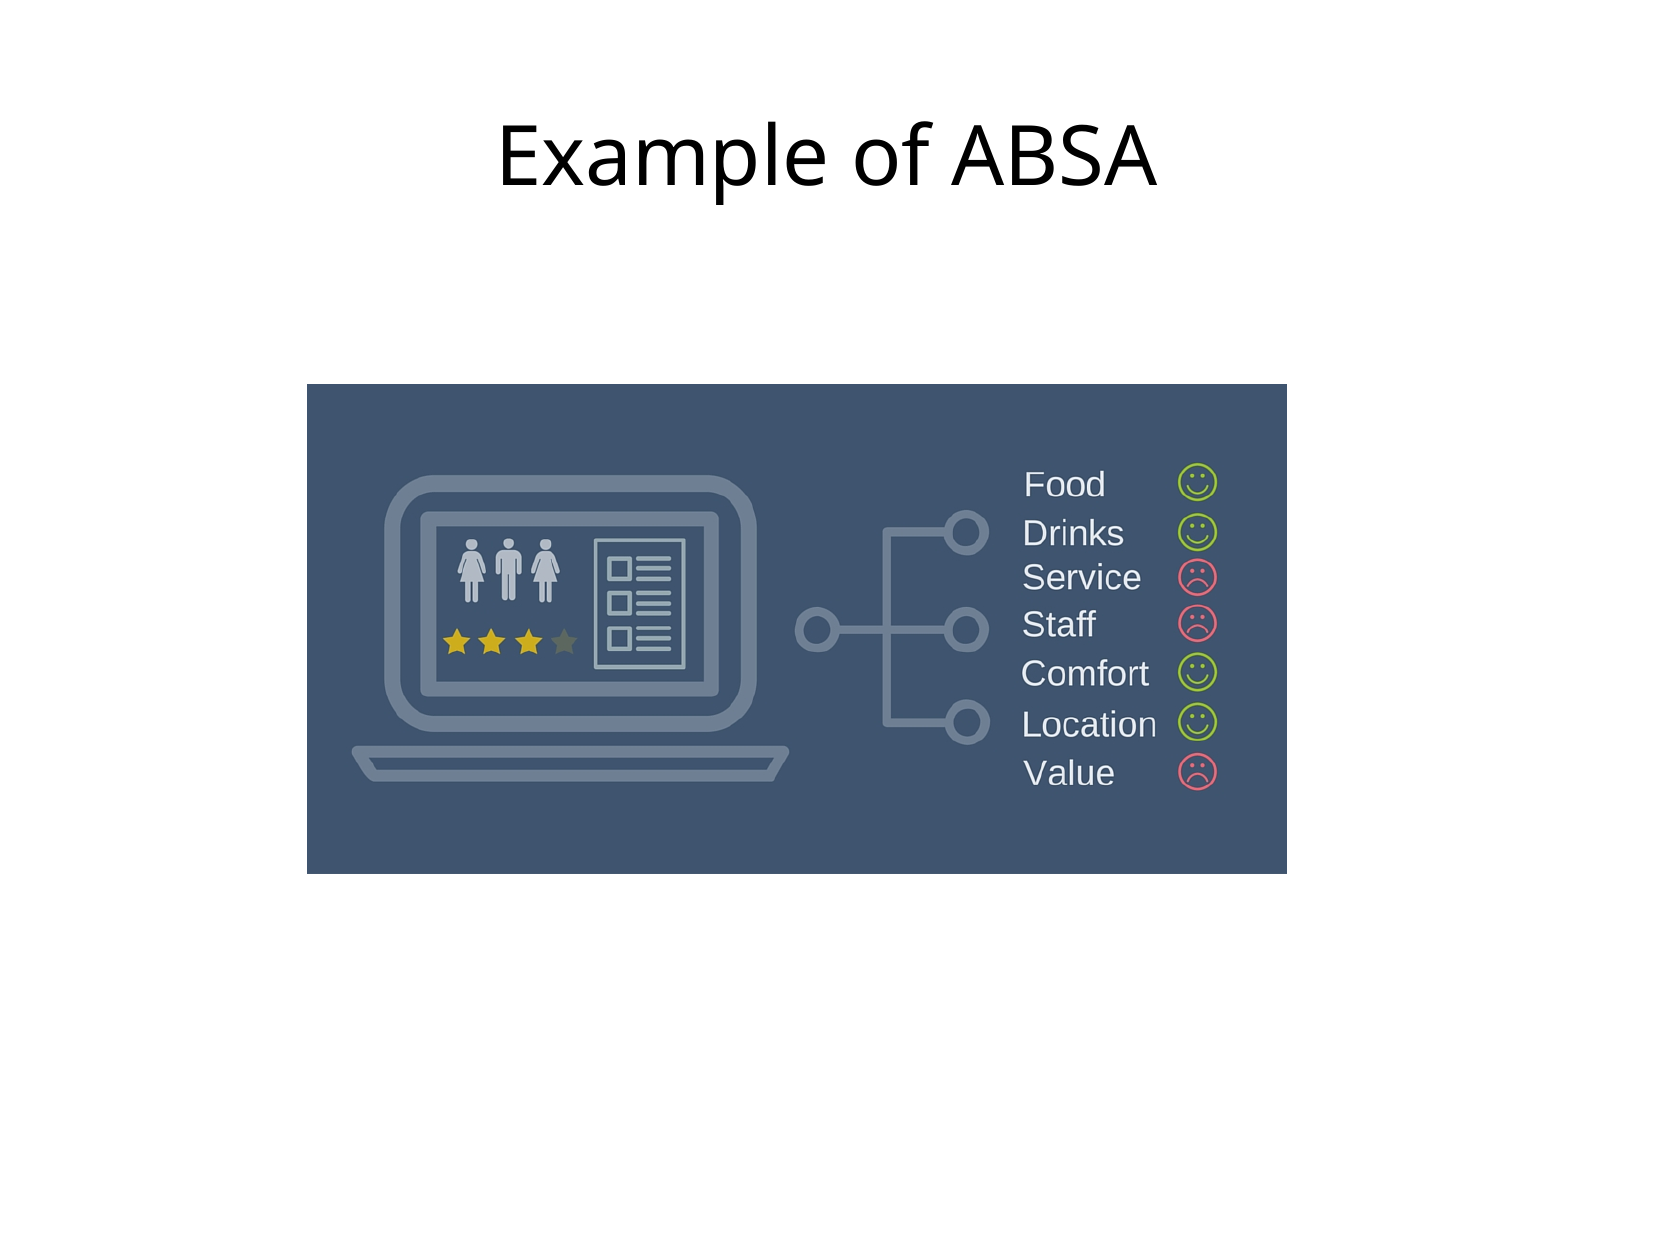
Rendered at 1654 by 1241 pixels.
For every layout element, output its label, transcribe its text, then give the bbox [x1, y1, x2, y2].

picture [307, 384, 1287, 875]
title Example of ABSA [82, 49, 1571, 257]
